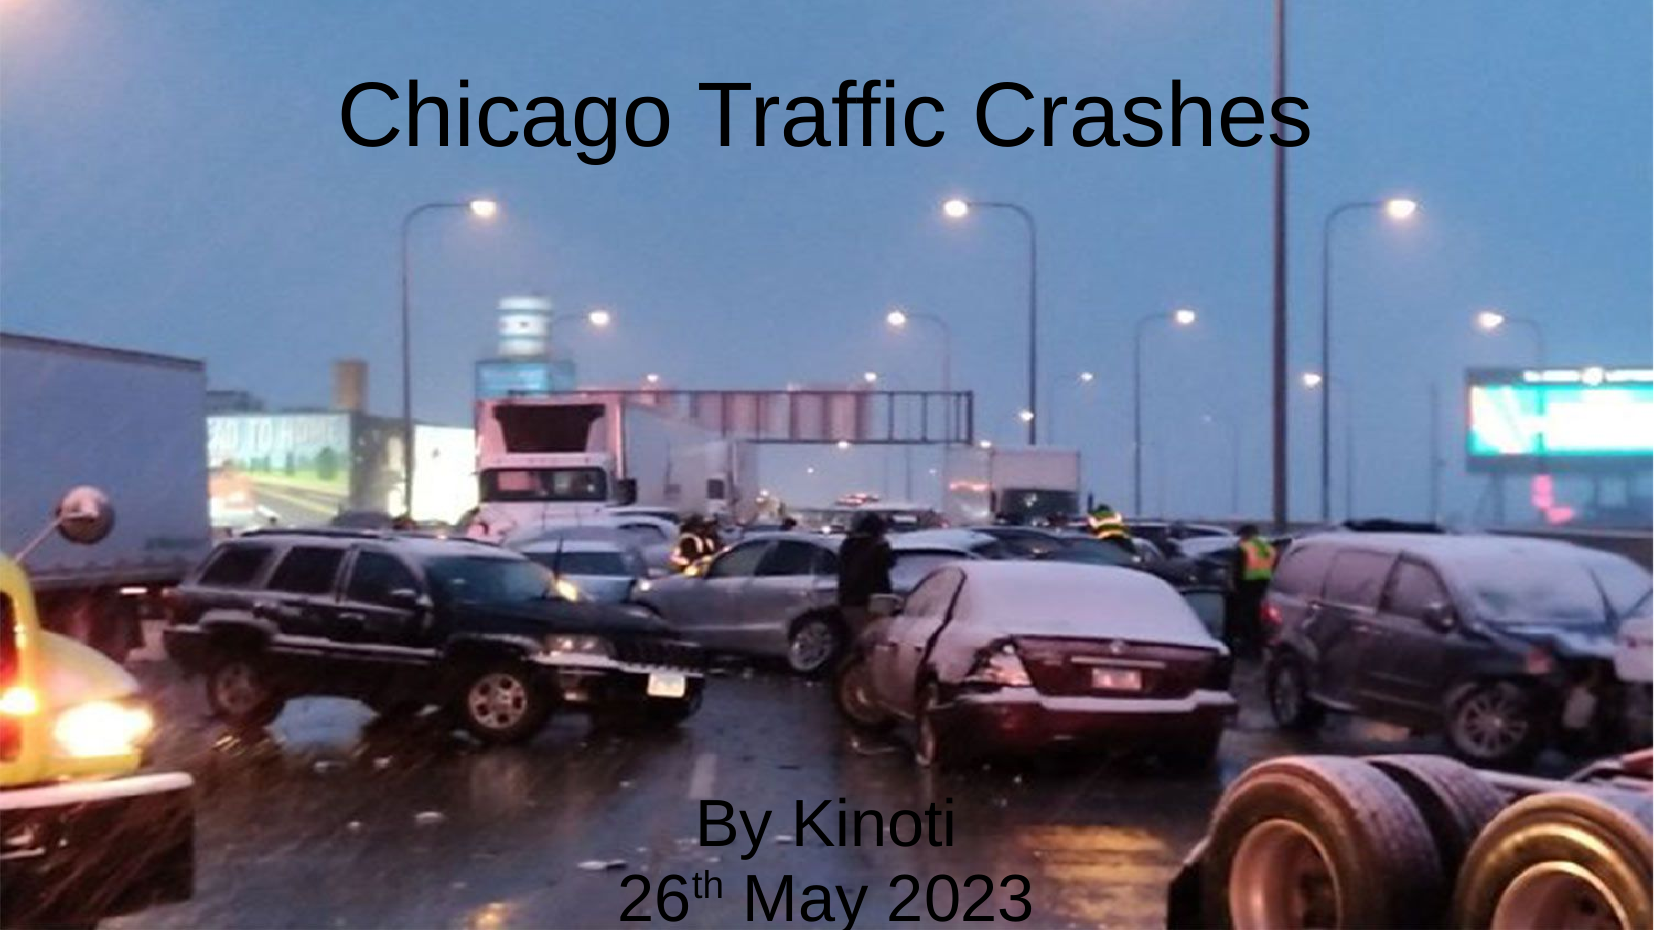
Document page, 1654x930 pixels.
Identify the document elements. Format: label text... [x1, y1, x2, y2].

picture [0, 0, 1654, 930]
subtitle By Kinoti 26th May 2023 [82, 37, 1571, 930]
